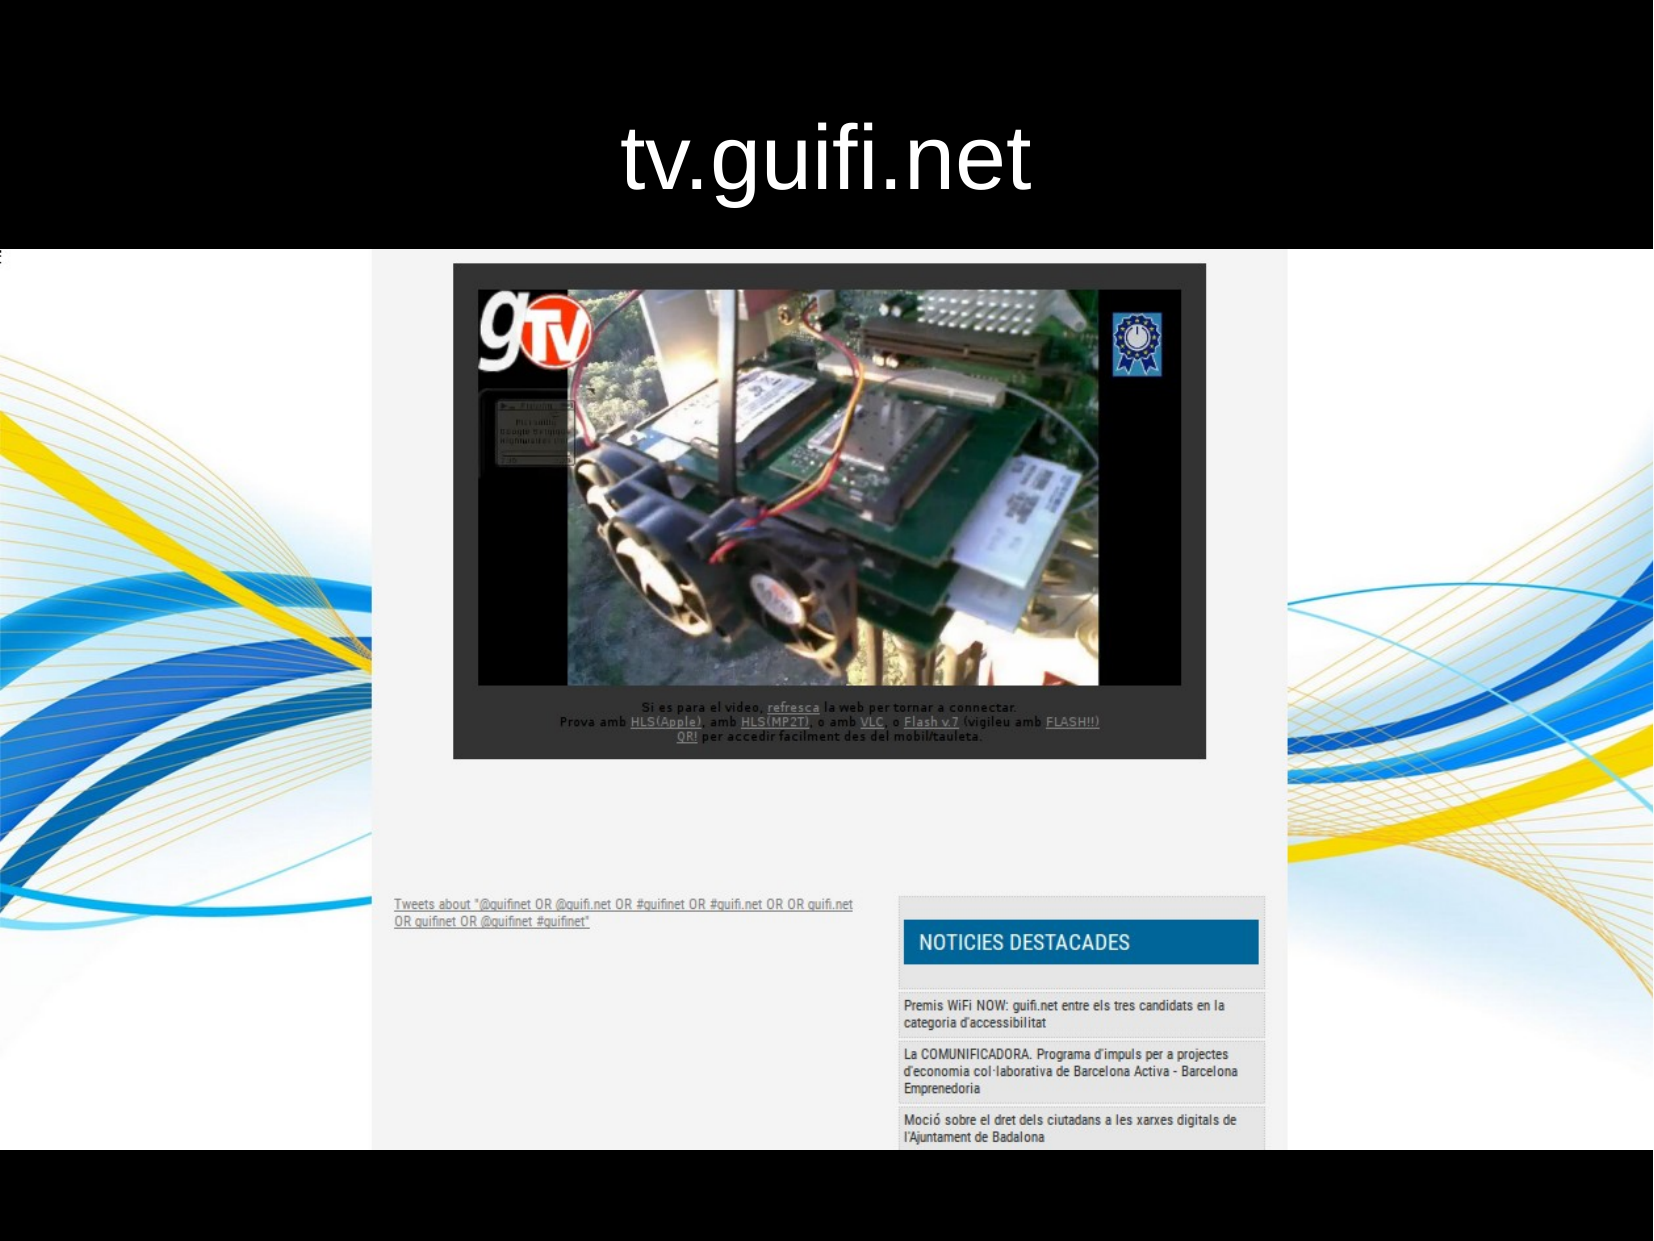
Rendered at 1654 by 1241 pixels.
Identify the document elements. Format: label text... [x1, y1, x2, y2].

text_box tv.guifi.net [82, 49, 1571, 249]
picture [0, 249, 1654, 1150]
